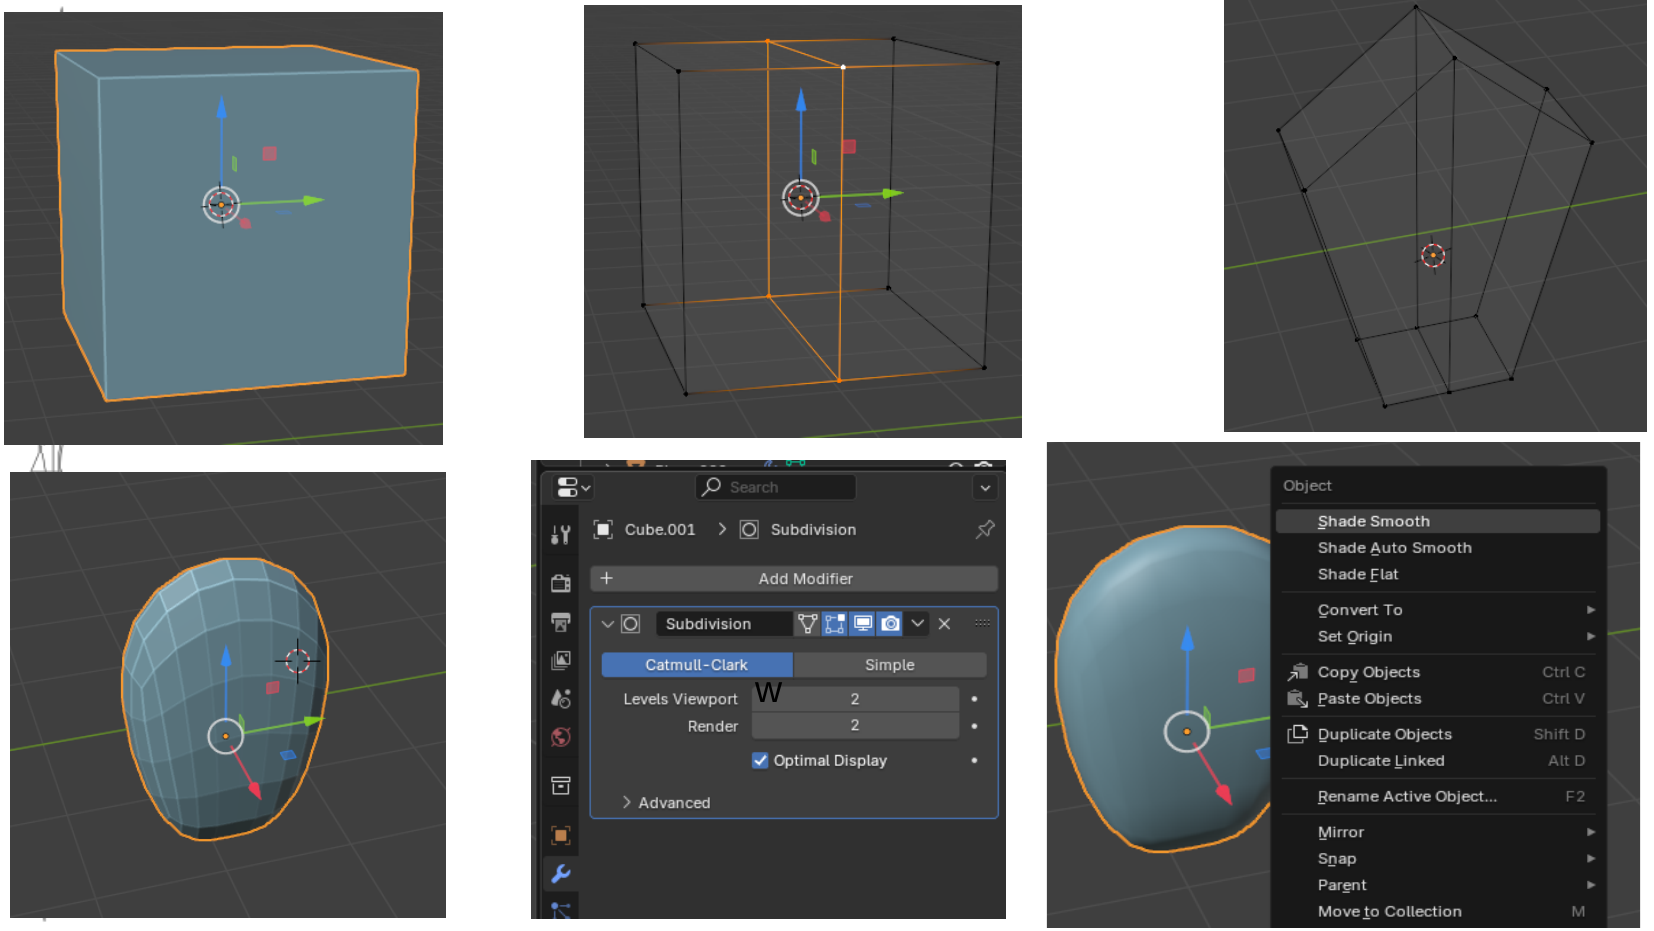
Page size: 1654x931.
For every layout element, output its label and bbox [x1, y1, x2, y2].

picture [531, 460, 1006, 919]
picture [1224, 0, 1647, 432]
picture [10, 472, 446, 918]
picture [4, 12, 443, 445]
picture [584, 5, 1022, 438]
picture [1046, 442, 1641, 928]
